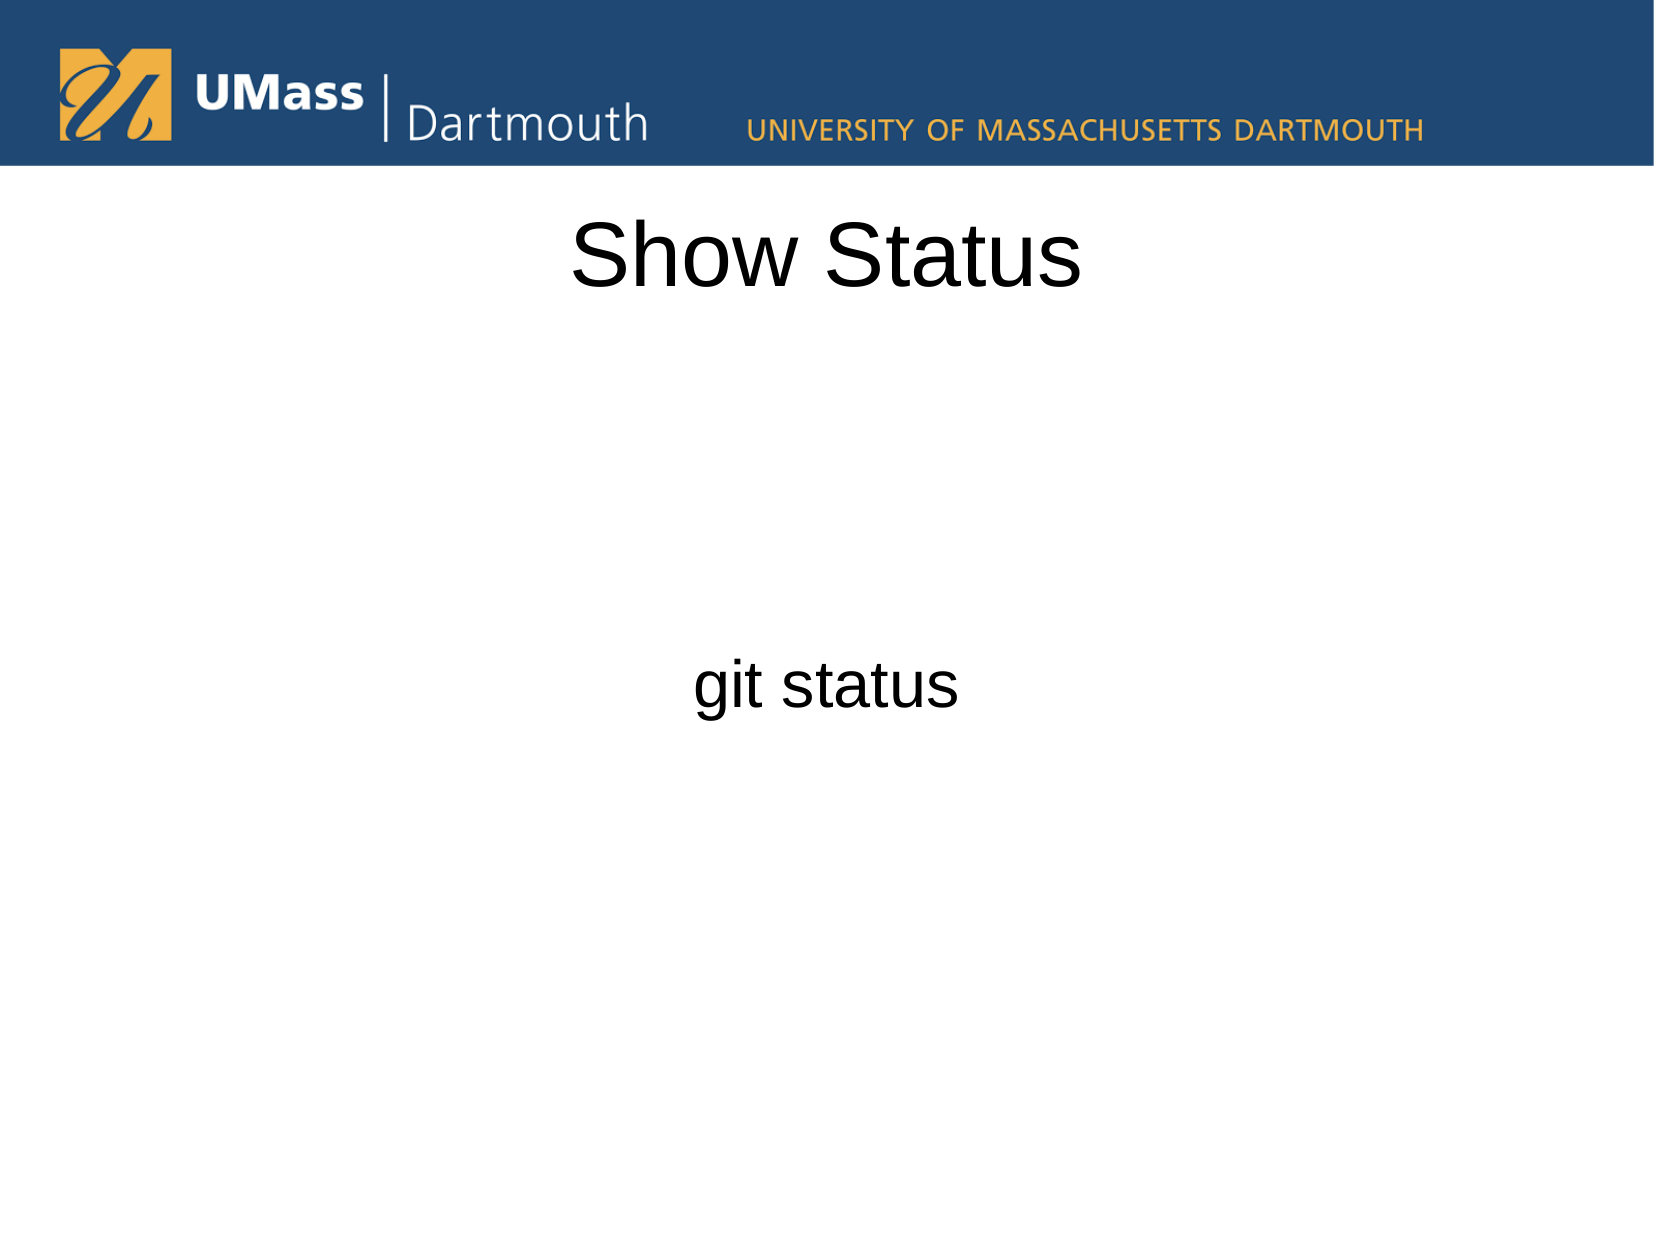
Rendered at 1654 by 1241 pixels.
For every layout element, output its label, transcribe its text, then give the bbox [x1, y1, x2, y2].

picture [0, 0, 1654, 166]
subtitle git status [82, 360, 1571, 1010]
title Show Status [82, 180, 1571, 331]
